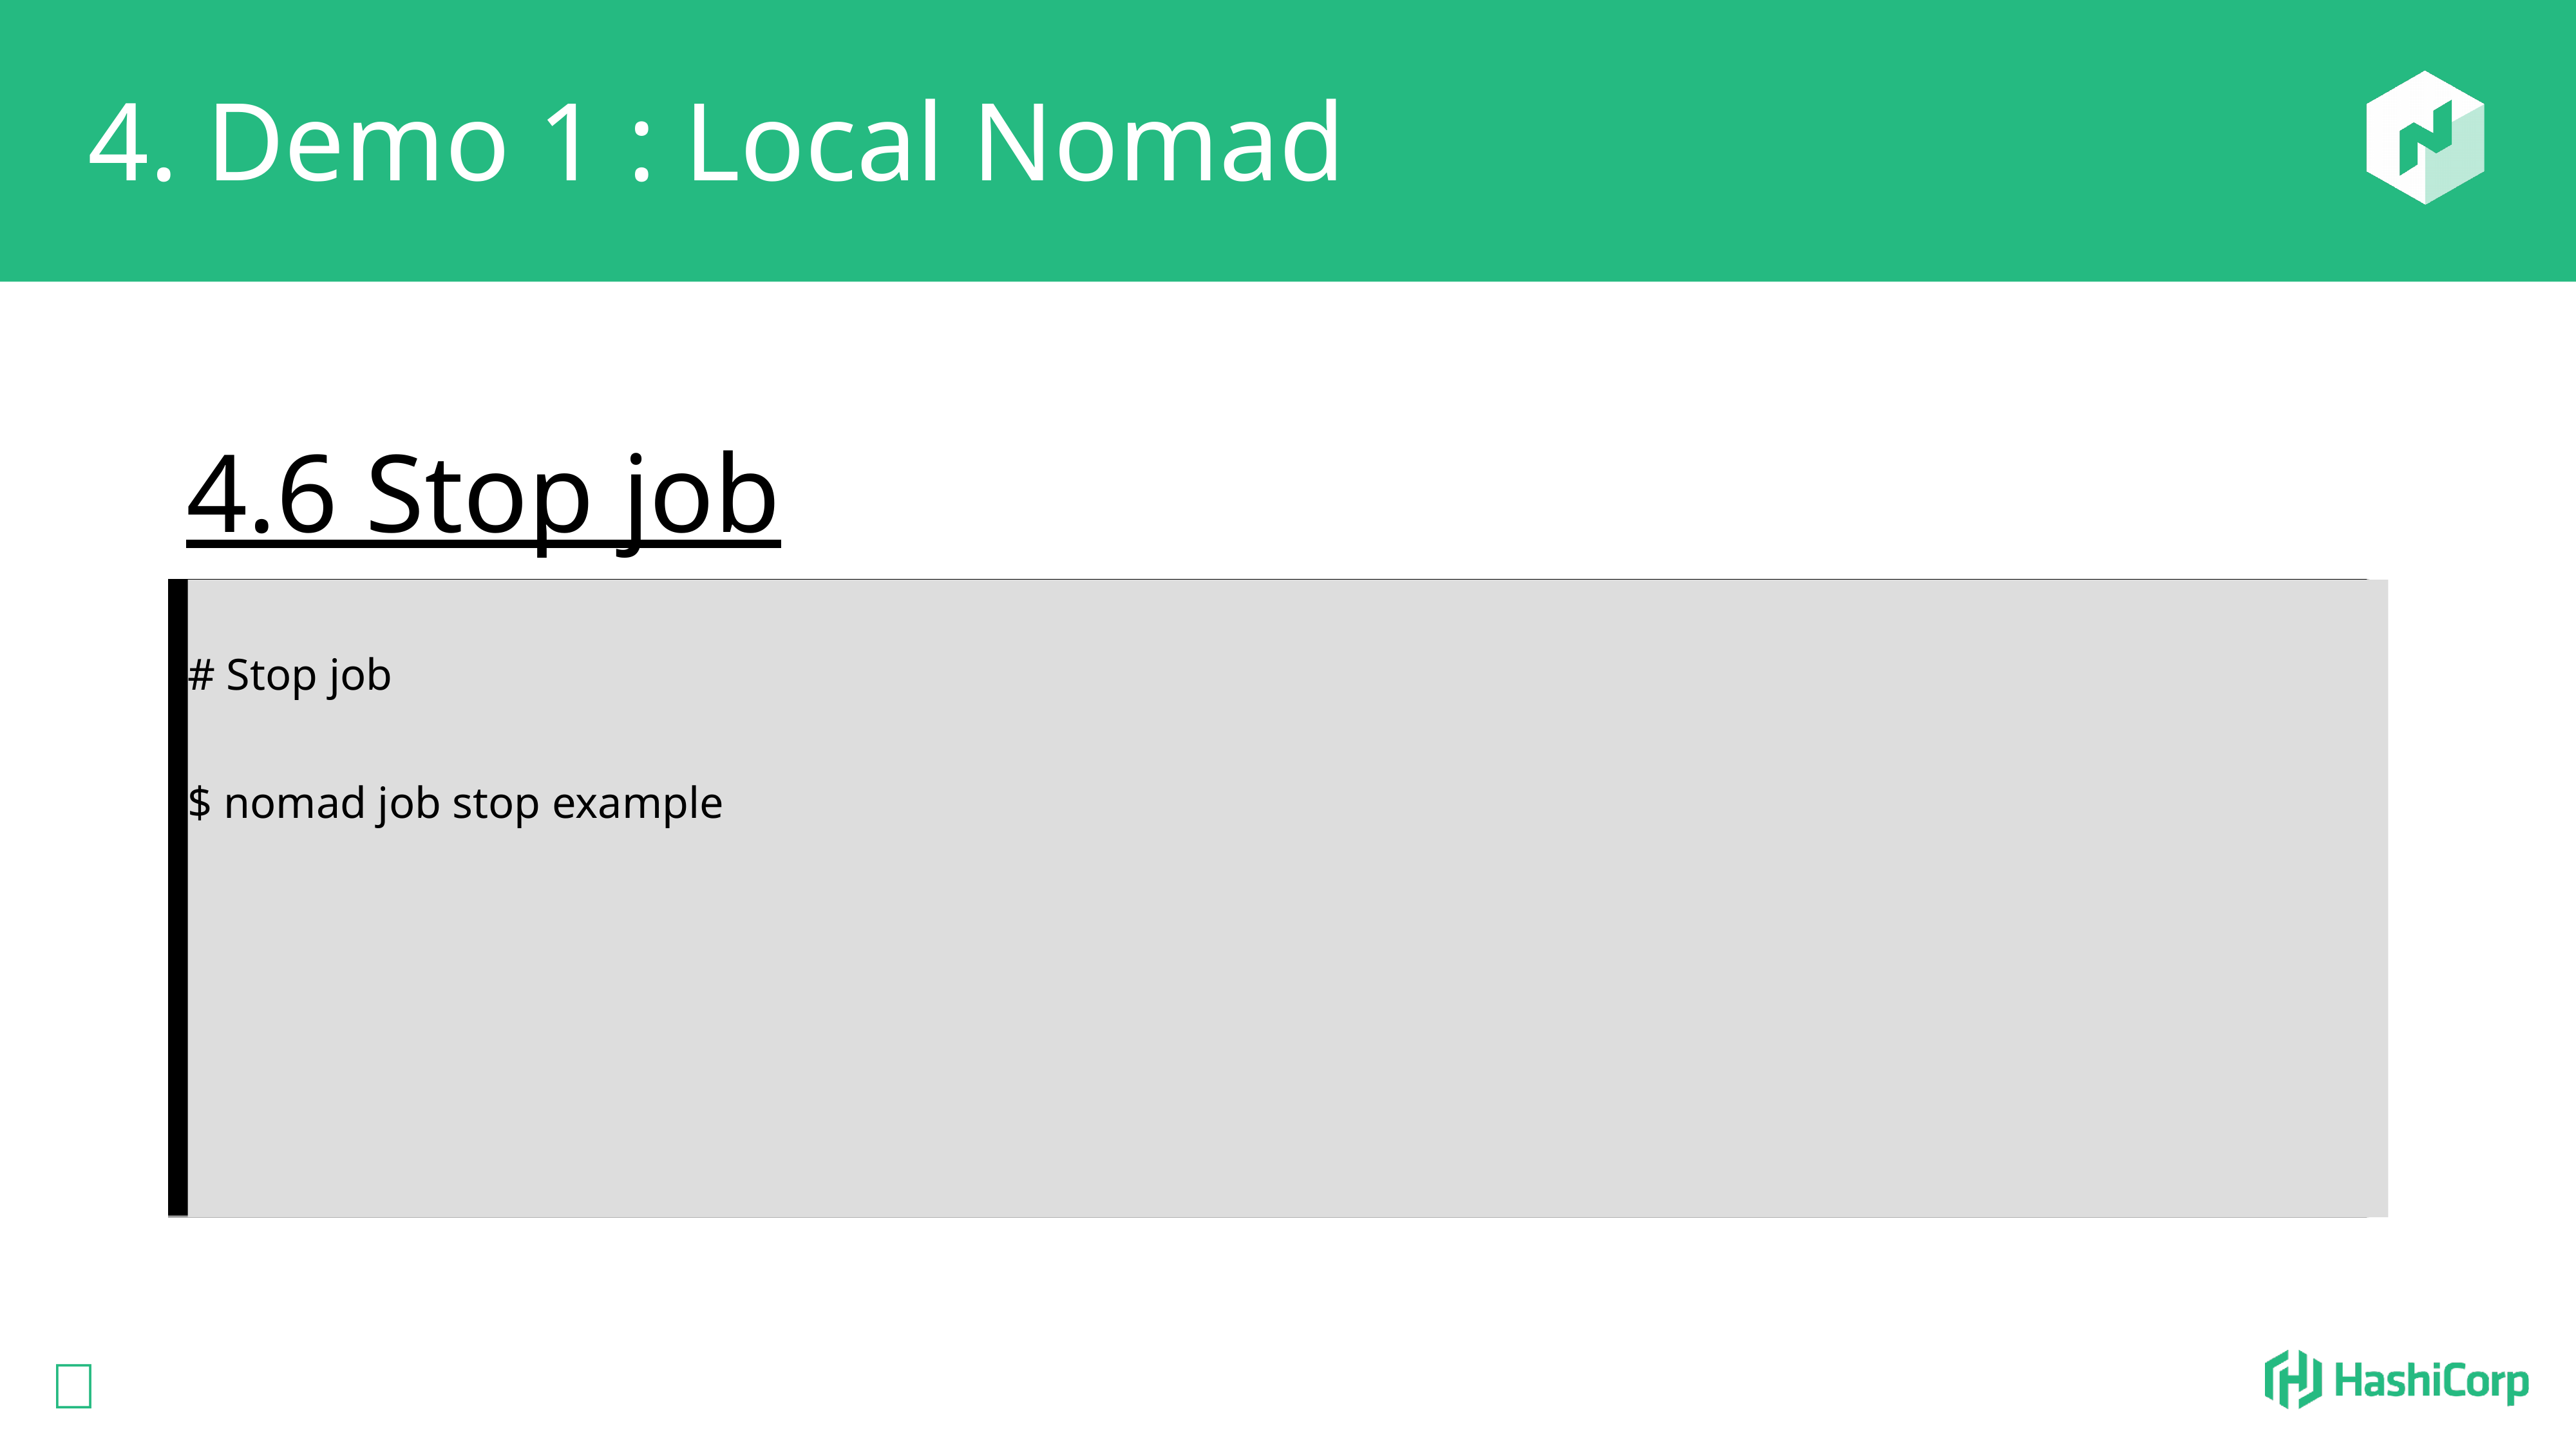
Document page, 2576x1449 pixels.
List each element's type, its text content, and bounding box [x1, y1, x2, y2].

list # Stop job $ nomad job stop example [187, 580, 2389, 1218]
title 4. Demo 1 : Local Nomad [82, 37, 2313, 238]
picture [2265, 1349, 2529, 1410]
picture [2358, 70, 2493, 205]
list 4.6 Stop job [186, 402, 2387, 580]
